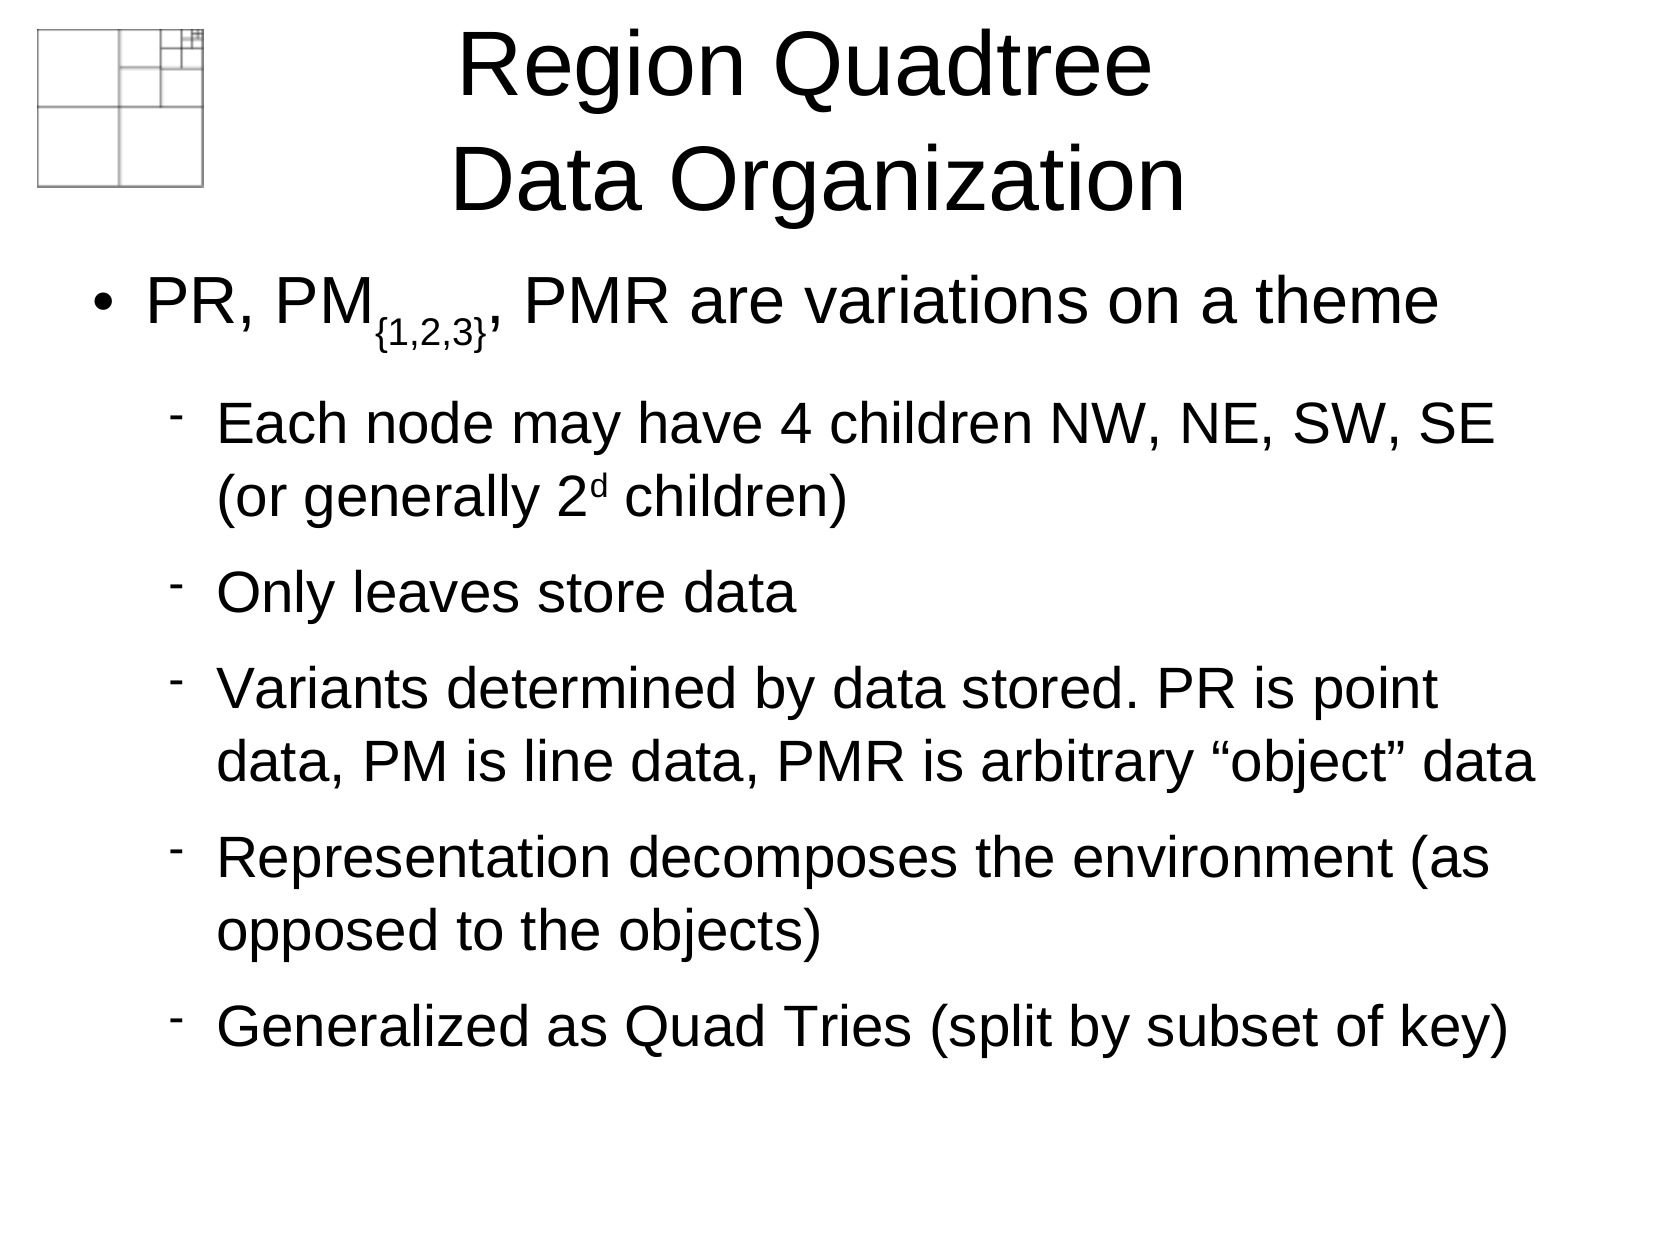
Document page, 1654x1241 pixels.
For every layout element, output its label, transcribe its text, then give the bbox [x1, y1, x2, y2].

picture [37, 29, 204, 188]
list PR, PM{1,2,3}, PMR are variations on a theme Each node may have 4 children NW, NE, SW, SE (or generally 2d children)‏ Only leaves store data Variants determined by data stored. PR is point data, PM is line data, PMR is arbitrary “object” data Representation decomposes the environment (as opposed to the objects) Generalized as Quad Tries (split by subset of key)‏ [74, 253, 1563, 1062]
title Region Quadtree Data Organization [74, 0, 1563, 229]
